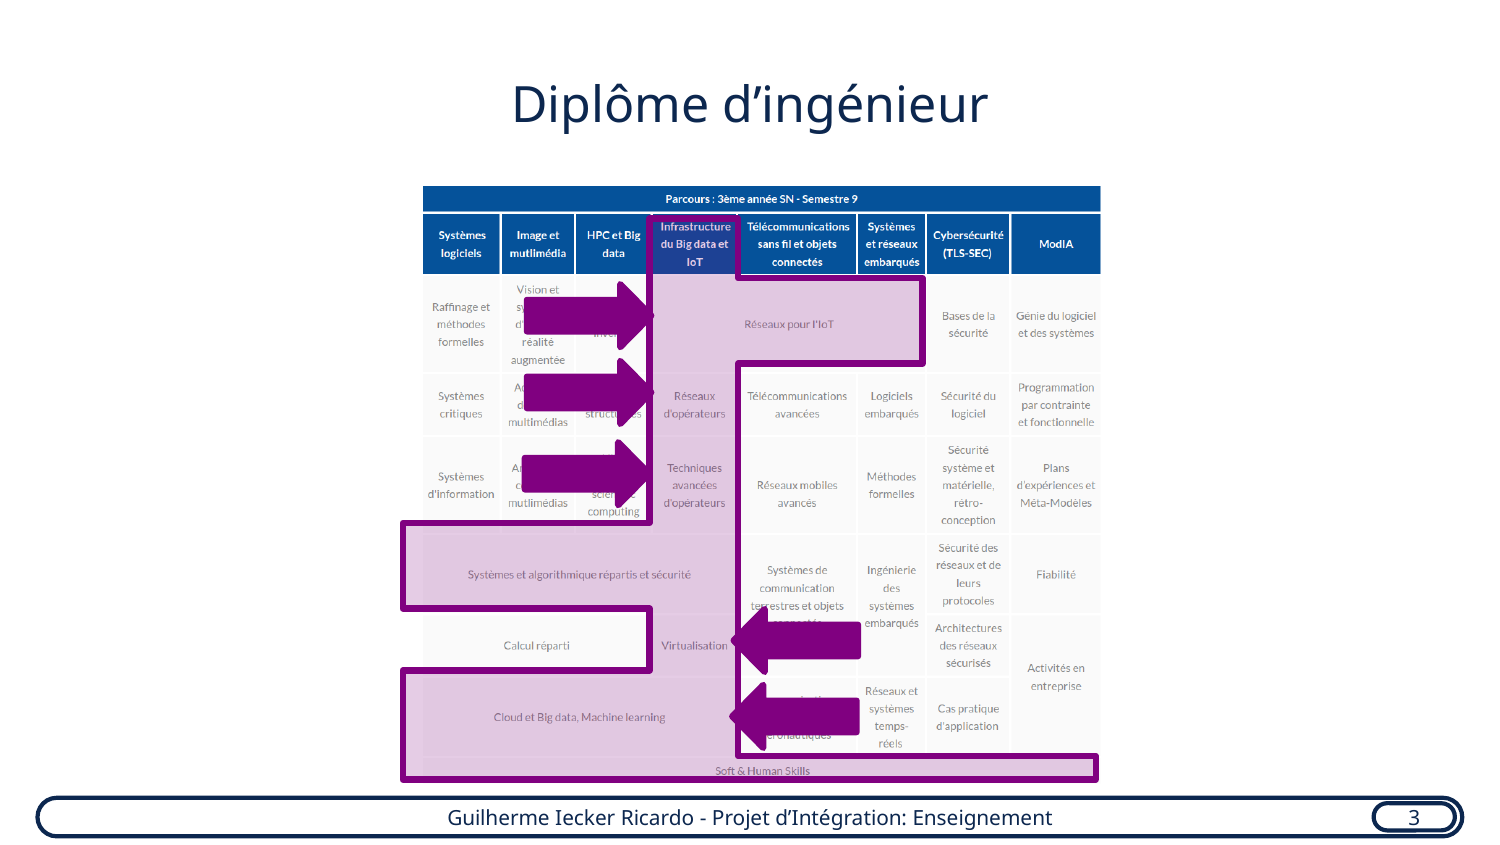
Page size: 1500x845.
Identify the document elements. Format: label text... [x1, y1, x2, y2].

picture [421, 609, 649, 670]
text_box [402, 218, 1096, 780]
title Diplôme d’ingénieur [0, 57, 1500, 213]
picture [421, 213, 1103, 784]
text_box Guilherme Iecker Ricardo - Projet d’Intégration: Enseignement [37, 797, 1463, 837]
text_box 3 [1373, 803, 1455, 831]
